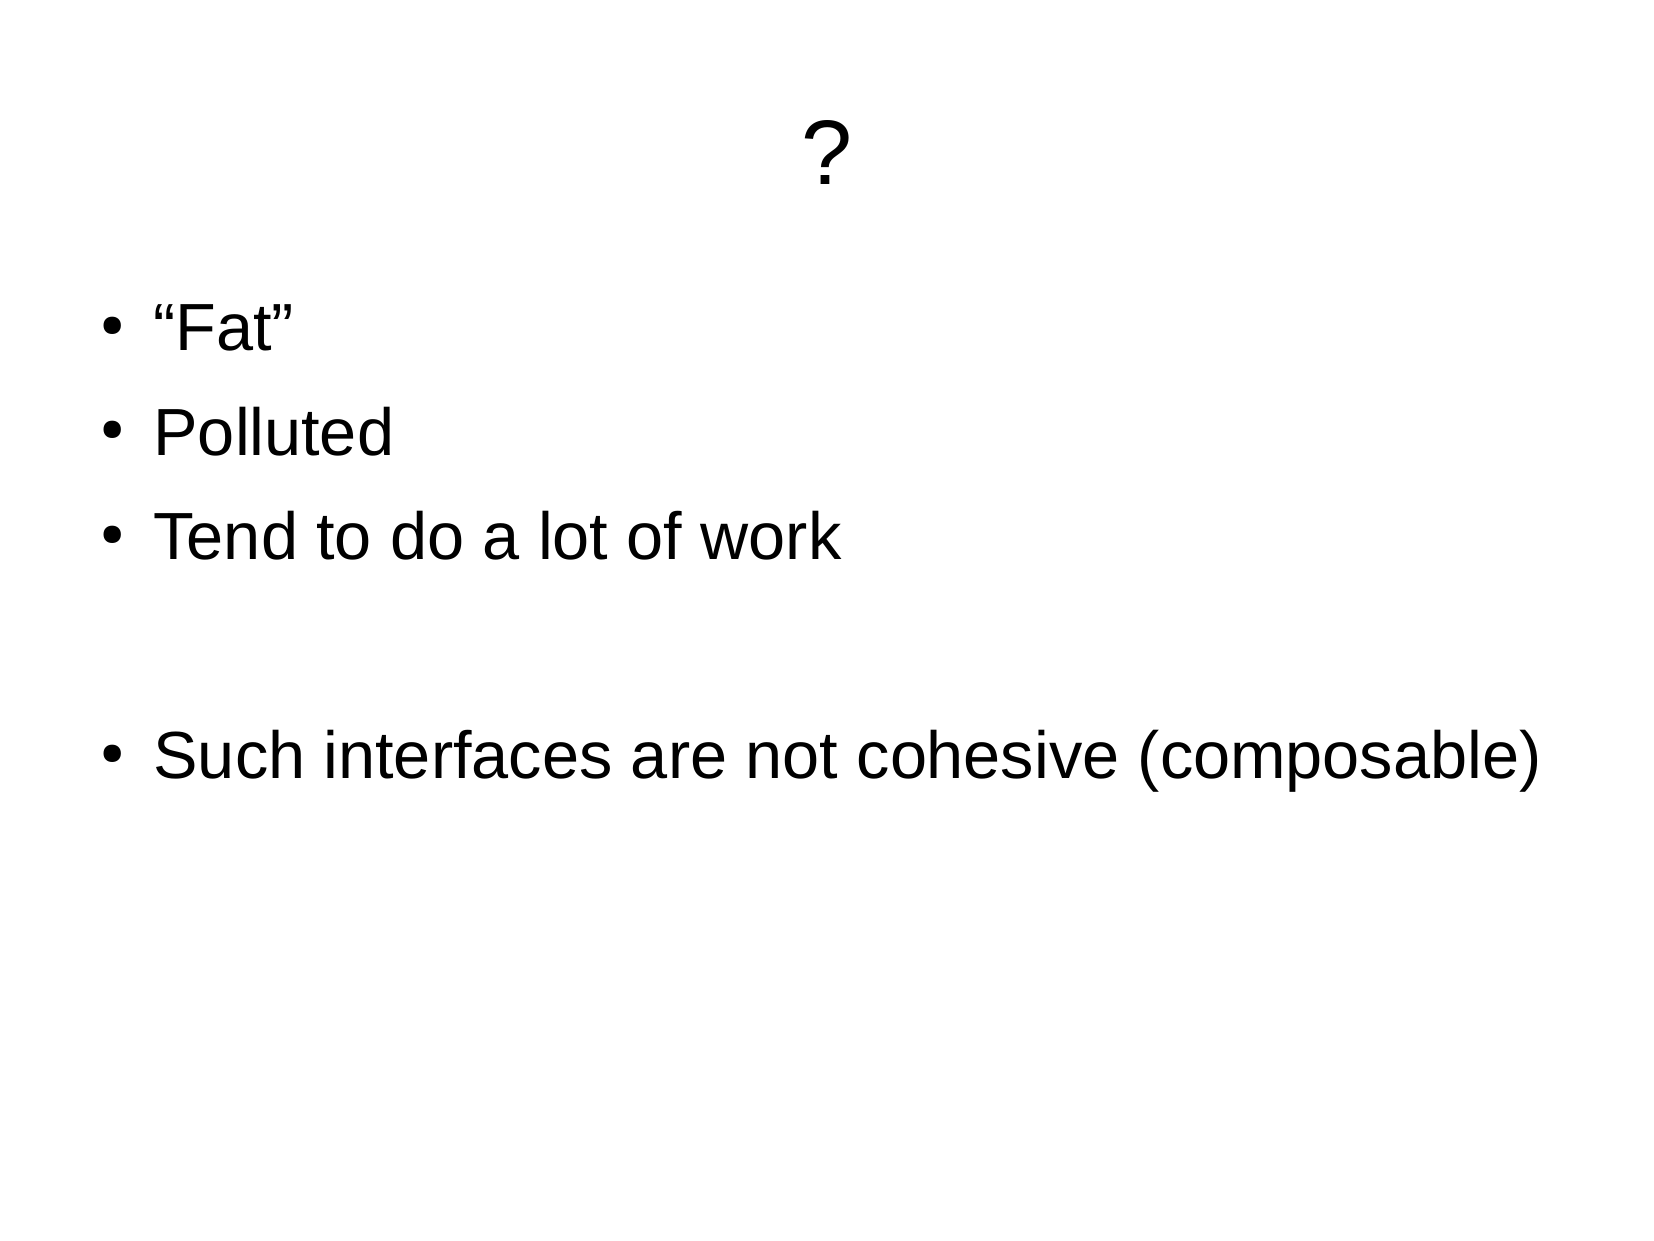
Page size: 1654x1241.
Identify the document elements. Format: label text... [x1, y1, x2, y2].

title ? [82, 49, 1571, 257]
list Such interfaces are not cohesive (composable) [82, 717, 1571, 1109]
list “Fat” Polluted Tend to do a lot of work [82, 290, 1571, 681]
